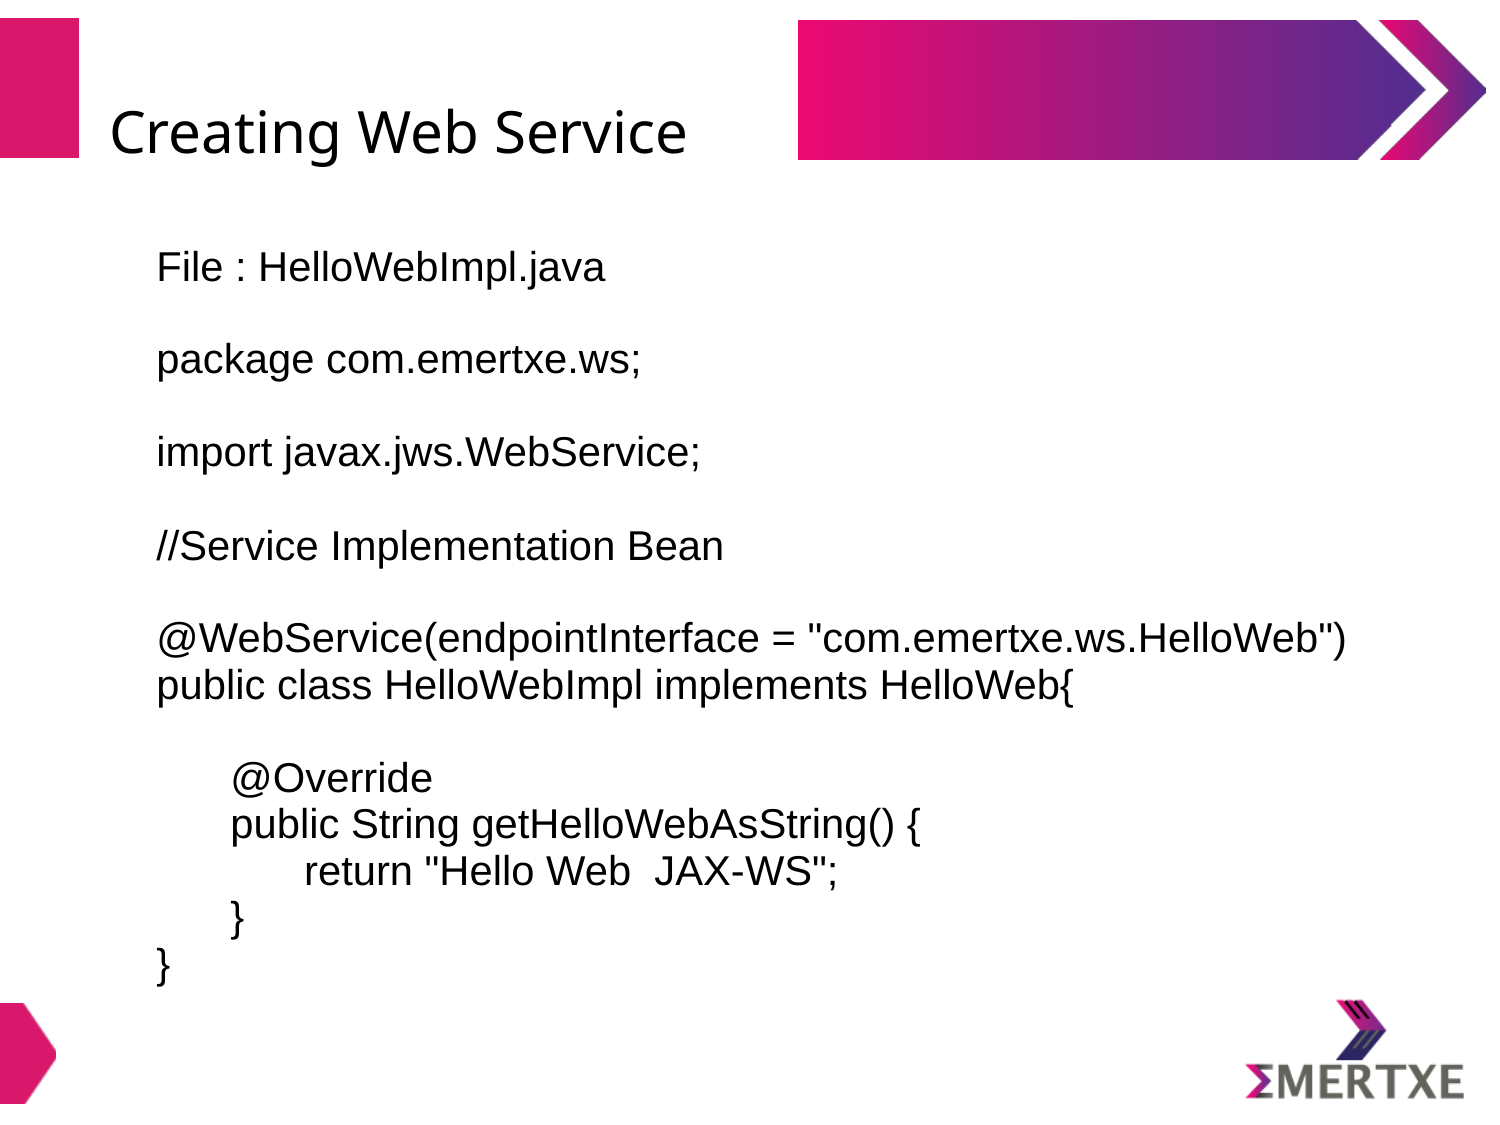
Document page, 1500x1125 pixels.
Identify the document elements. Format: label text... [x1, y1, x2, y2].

picture [1245, 996, 1465, 1099]
picture [798, 20, 1486, 160]
text_box File : HelloWebImpl.java package com.emertxe.ws; import javax.jws.WebService; //Service Implementation Bean @WebService(endpointInterface = "com.emertxe.ws.HelloWeb") public class HelloWebImpl implements HelloWeb{ @Override public String getHelloWebAsString() { return "Hello Web JAX-WS"; } } [141, 235, 1382, 1003]
text_box Creating Web Service [94, 5, 792, 156]
